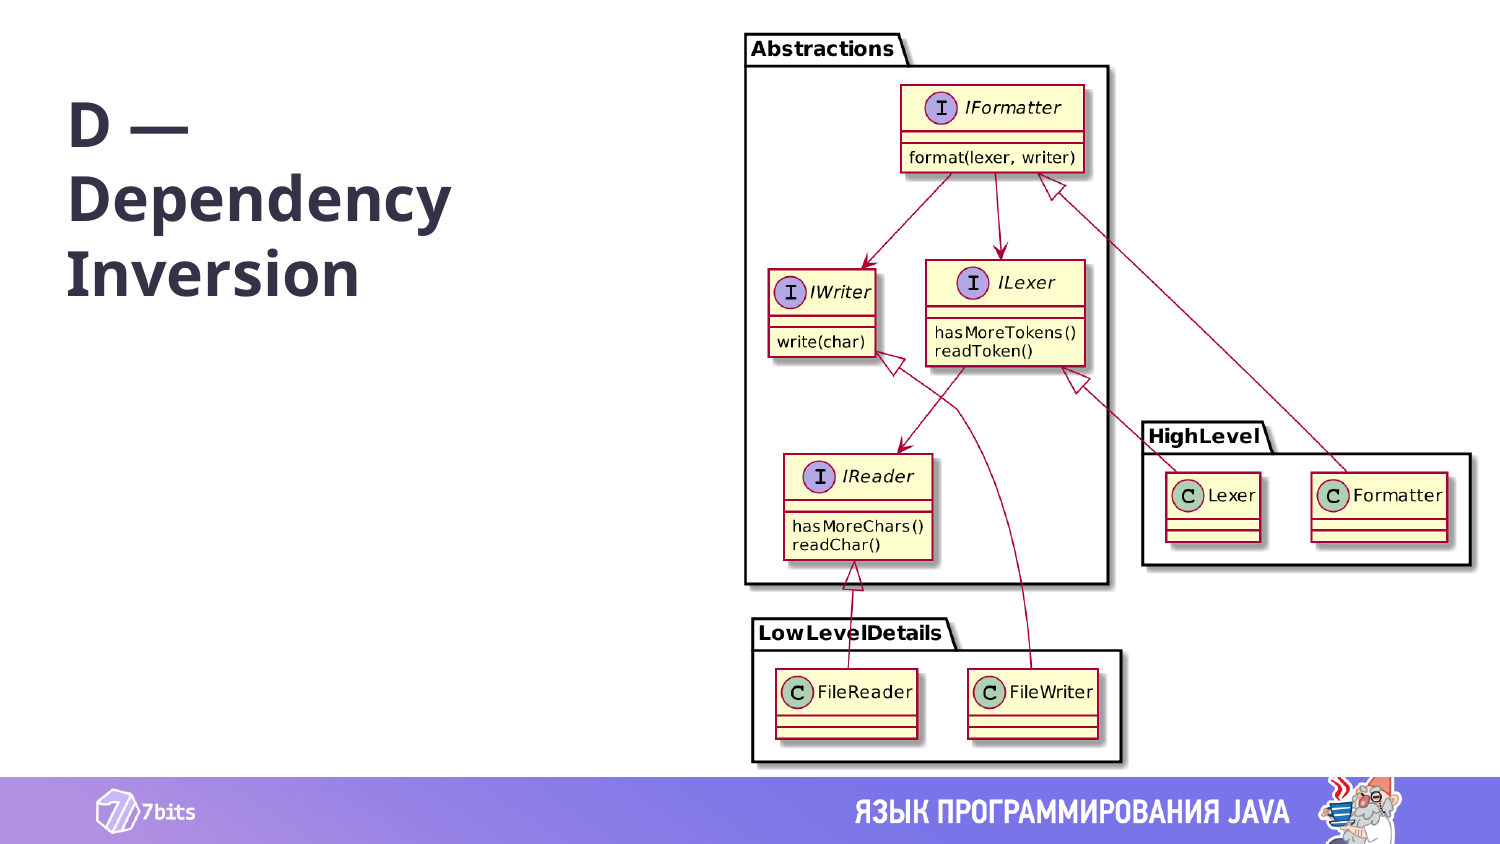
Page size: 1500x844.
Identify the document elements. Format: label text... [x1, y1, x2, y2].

title D — Dependency Inversion [51, 69, 713, 164]
picture [0, 0, 1500, 844]
